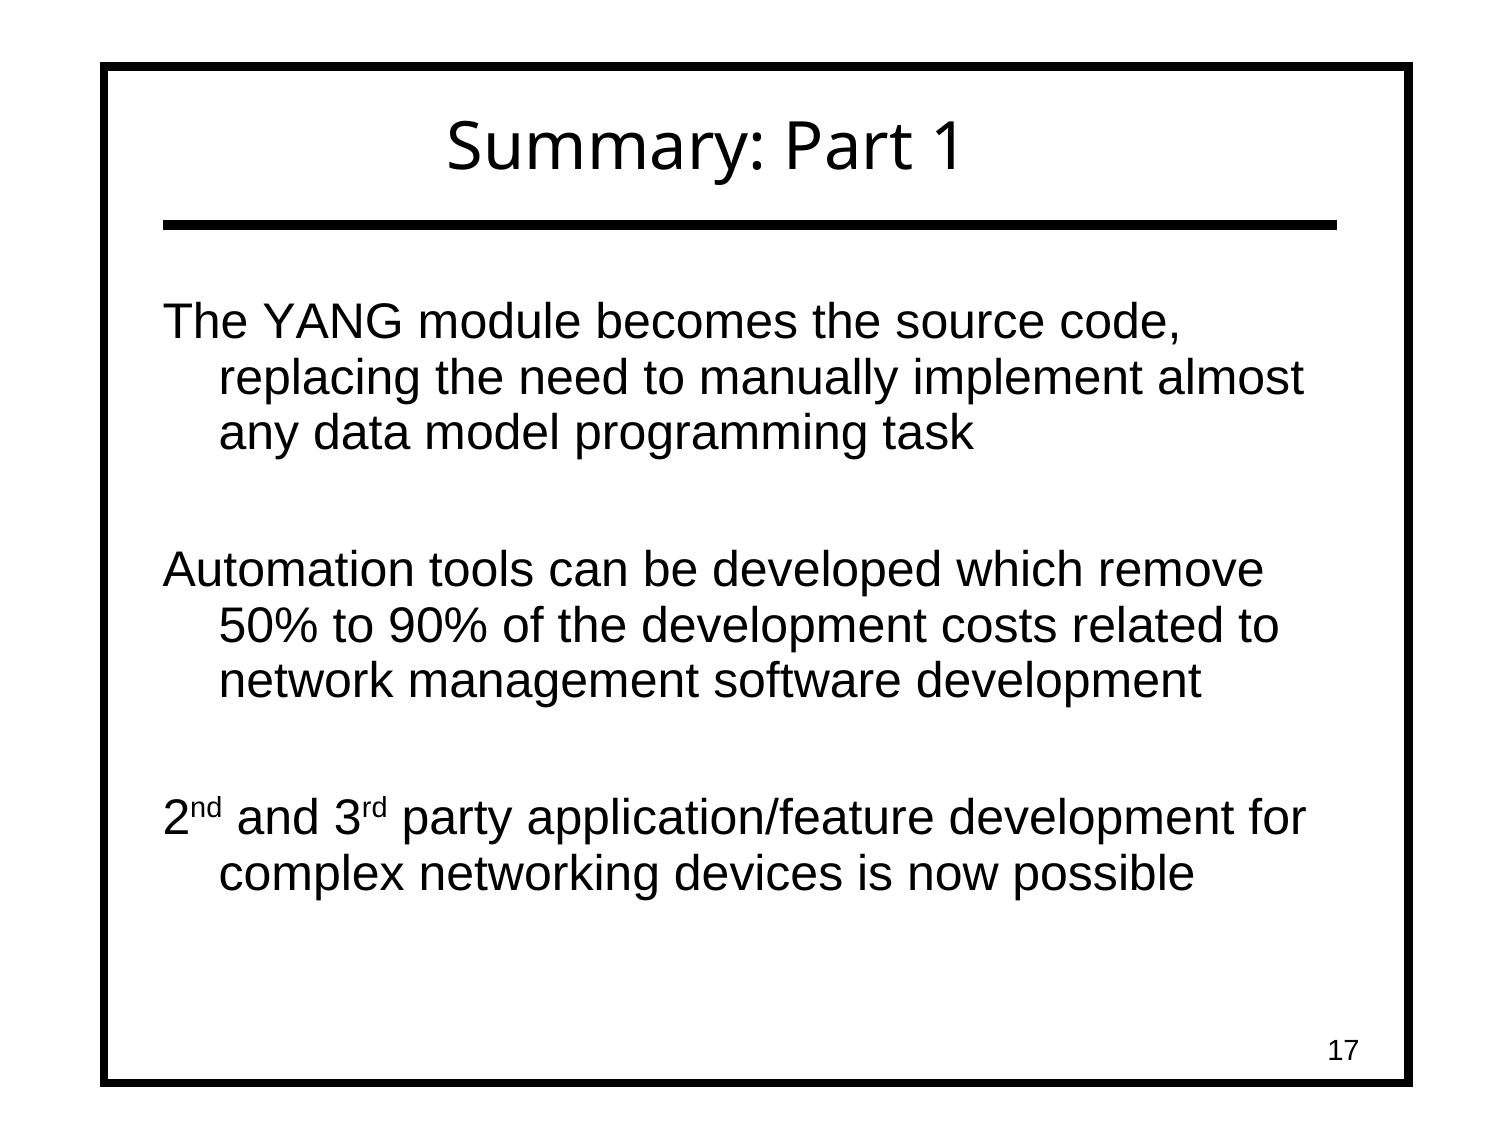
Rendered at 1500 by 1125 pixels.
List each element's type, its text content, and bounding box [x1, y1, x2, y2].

title Summary: Part 1 [162, 74, 1332, 213]
list The YANG module becomes the source code, replacing the need to manually implement almost any data model programming task Automation tools can be developed which remove 50% to 90% of the development costs related to network management software development 2nd and 3rd party application/feature development for complex networking devices is now possible [162, 224, 1338, 986]
